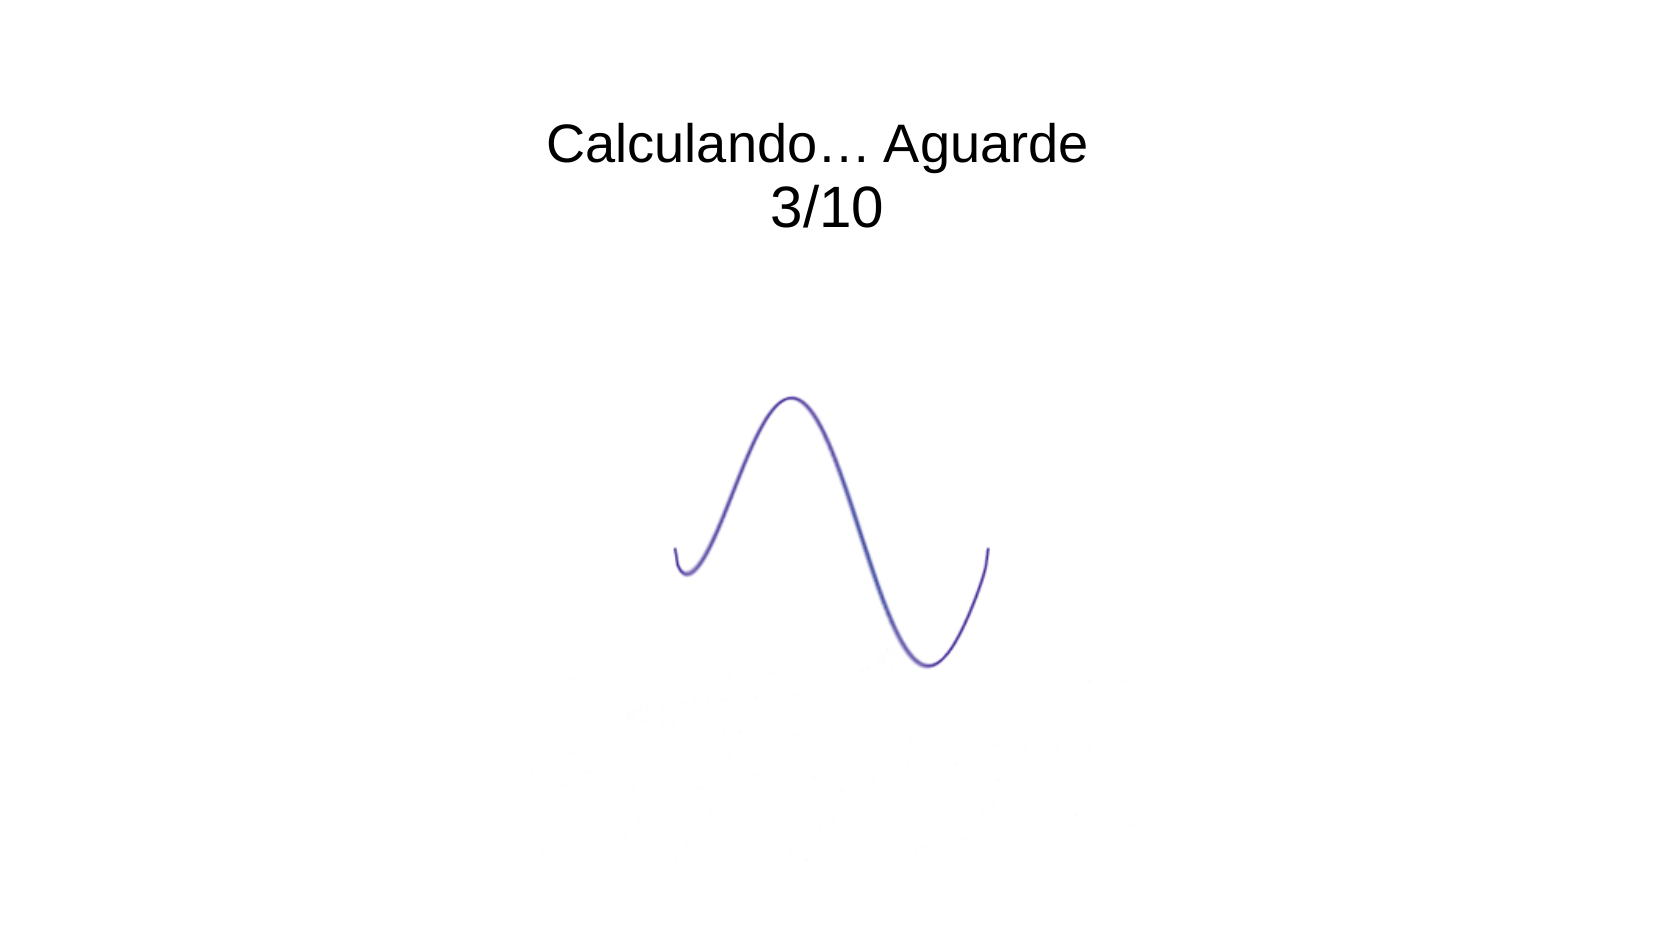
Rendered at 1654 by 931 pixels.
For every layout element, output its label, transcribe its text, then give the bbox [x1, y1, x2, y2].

picture [519, 236, 1145, 862]
text_box 3/10 [755, 167, 1028, 236]
text_box Calculando… Aguarde [531, 106, 1123, 236]
